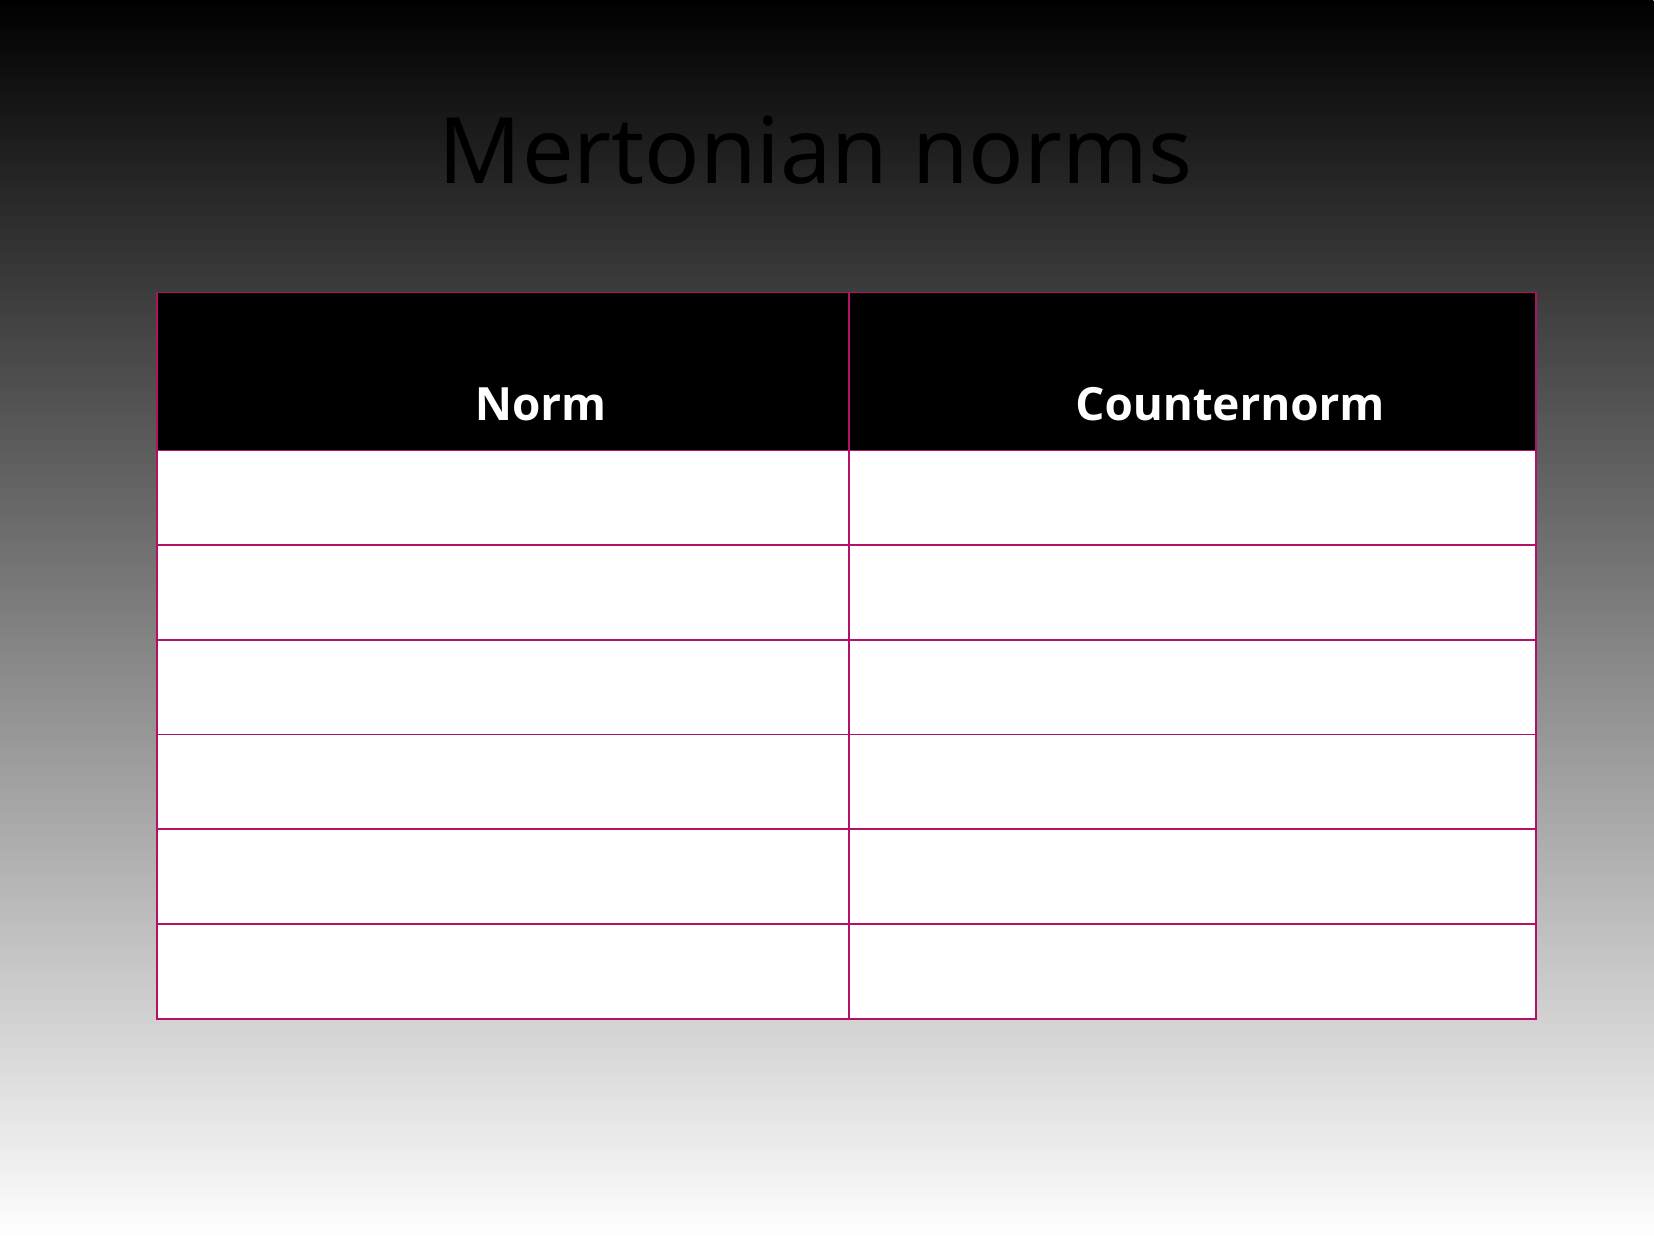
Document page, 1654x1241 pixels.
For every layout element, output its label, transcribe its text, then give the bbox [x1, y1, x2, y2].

table_header Counternorm [850, 293, 1535, 450]
table_cell [850, 451, 1535, 544]
table_cell [850, 641, 1535, 734]
table_cell [158, 925, 848, 1018]
table_cell [850, 925, 1535, 1018]
table_cell [850, 735, 1535, 828]
table_cell [158, 451, 848, 544]
table_cell [158, 546, 848, 639]
table_cell [158, 641, 848, 734]
title Mertonian norms [71, 45, 1561, 253]
table_cell [158, 735, 848, 828]
table_cell [850, 830, 1535, 923]
table_cell [850, 546, 1535, 639]
table_header Norm [158, 293, 848, 450]
table_cell [158, 830, 848, 923]
